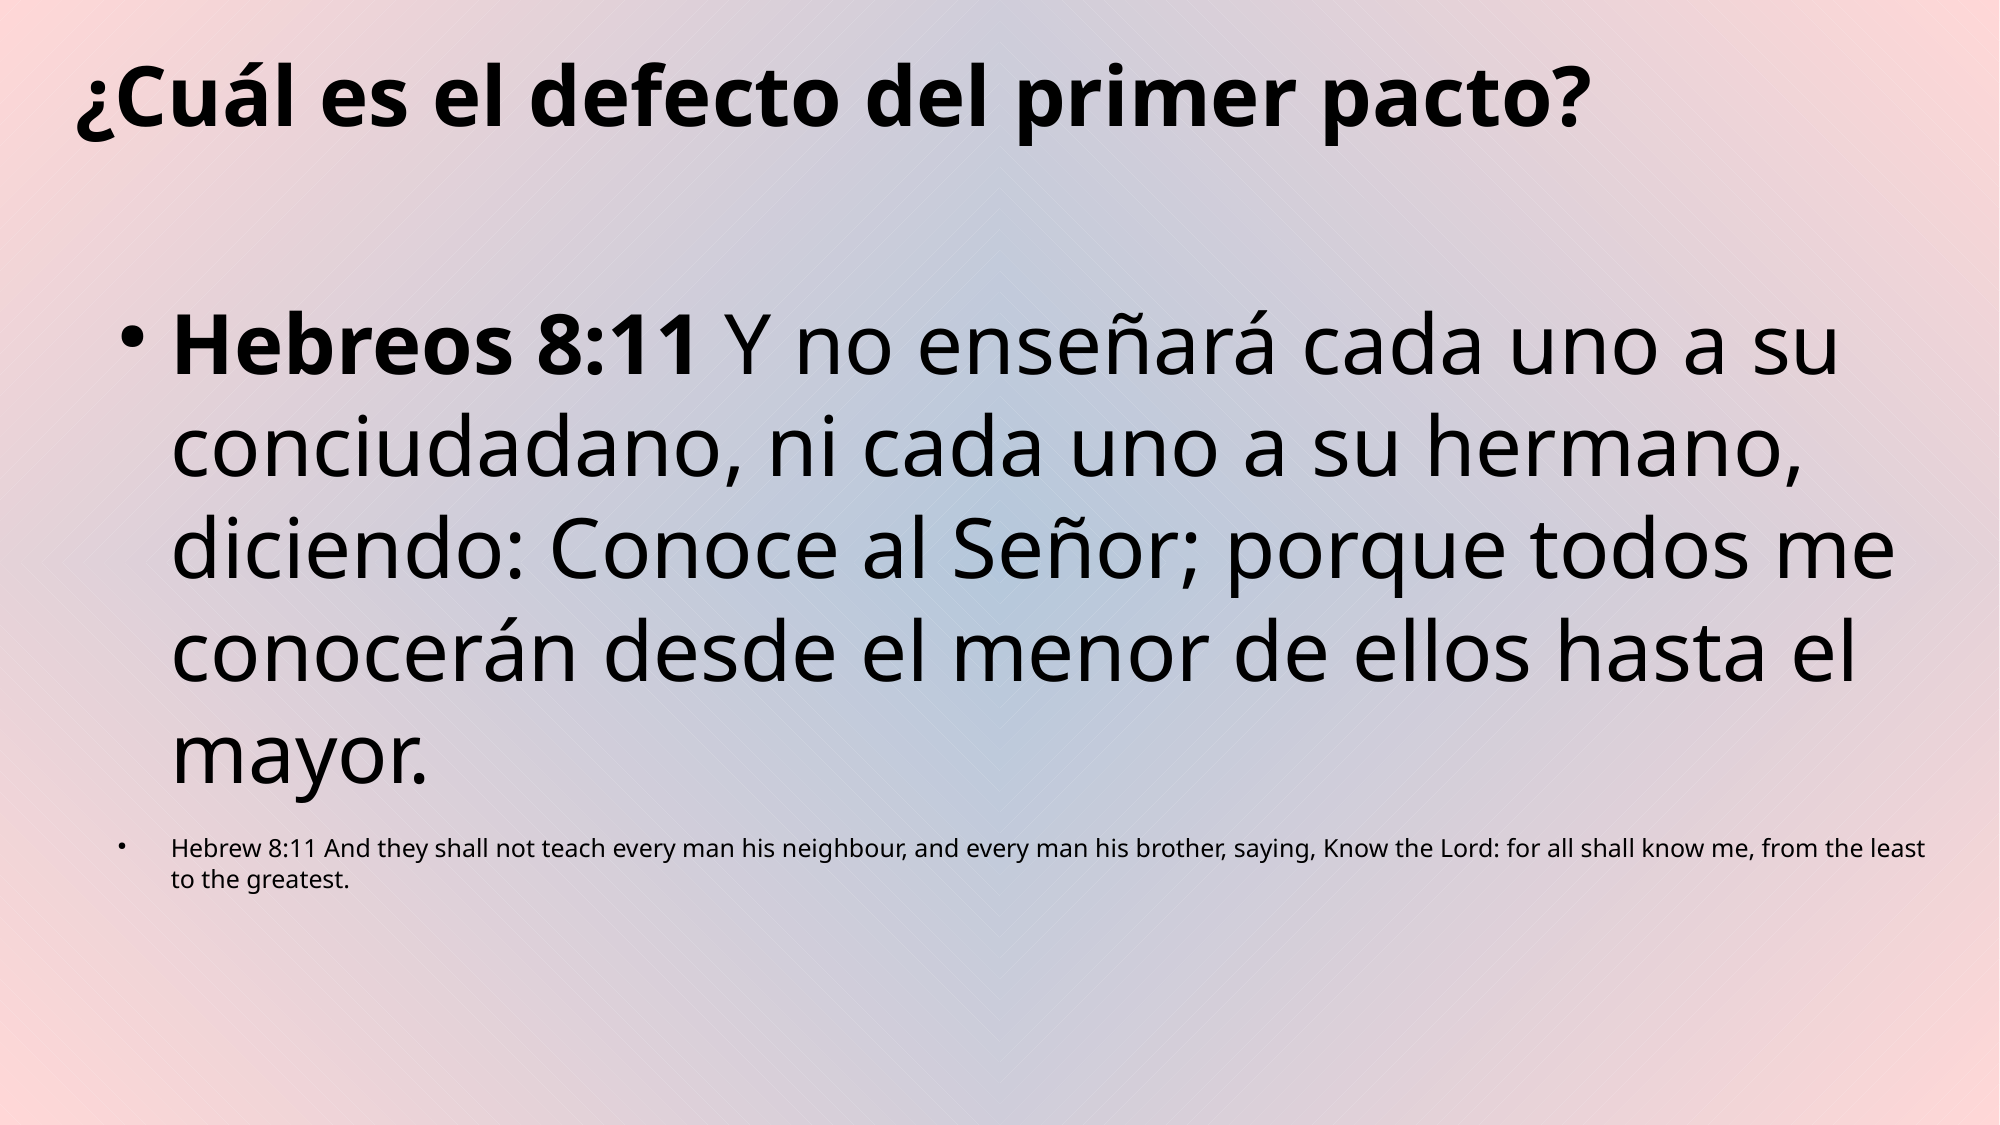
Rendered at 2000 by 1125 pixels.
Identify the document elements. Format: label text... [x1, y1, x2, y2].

list Hebreos 8:11 Y no enseñará cada uno a su conciudadano, ni cada uno a su hermano, diciendo: Conoce al Señor; porque todos me conocerán desde el menor de ellos hasta el mayor. Hebrew 8:11 And they shall not teach every man his neighbour, and every man his brother, saying, Know the Lord: for all shall know me, from the least to the greatest. [99, 149, 1950, 1013]
title ¿Cuál es el defecto del primer pacto? [74, 35, 1950, 153]
